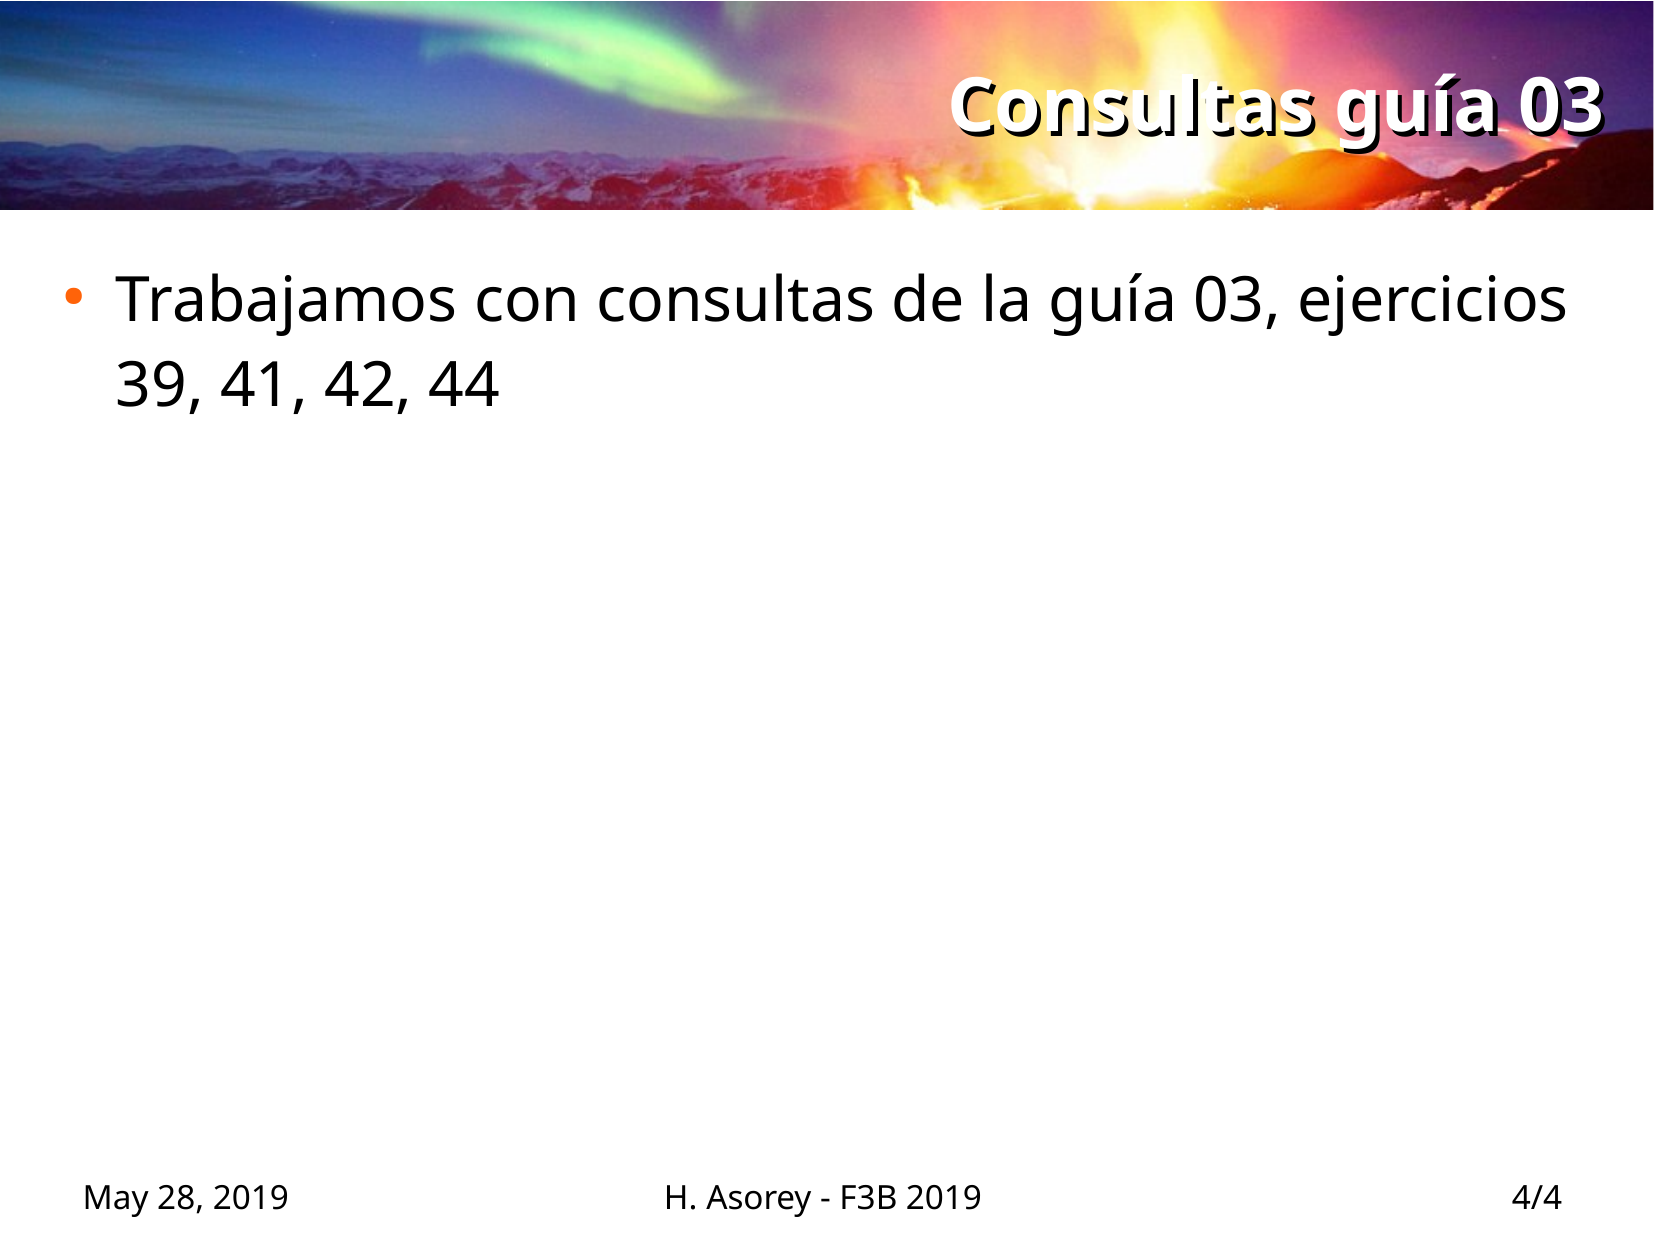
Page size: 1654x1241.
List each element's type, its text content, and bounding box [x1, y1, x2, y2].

list Trabajamos con consultas de la guía 03, ejercicios 39, 41, 42, 44 [45, 255, 1606, 1156]
picture [0, 1, 1654, 210]
title Consultas guía 03 [45, 15, 1606, 191]
